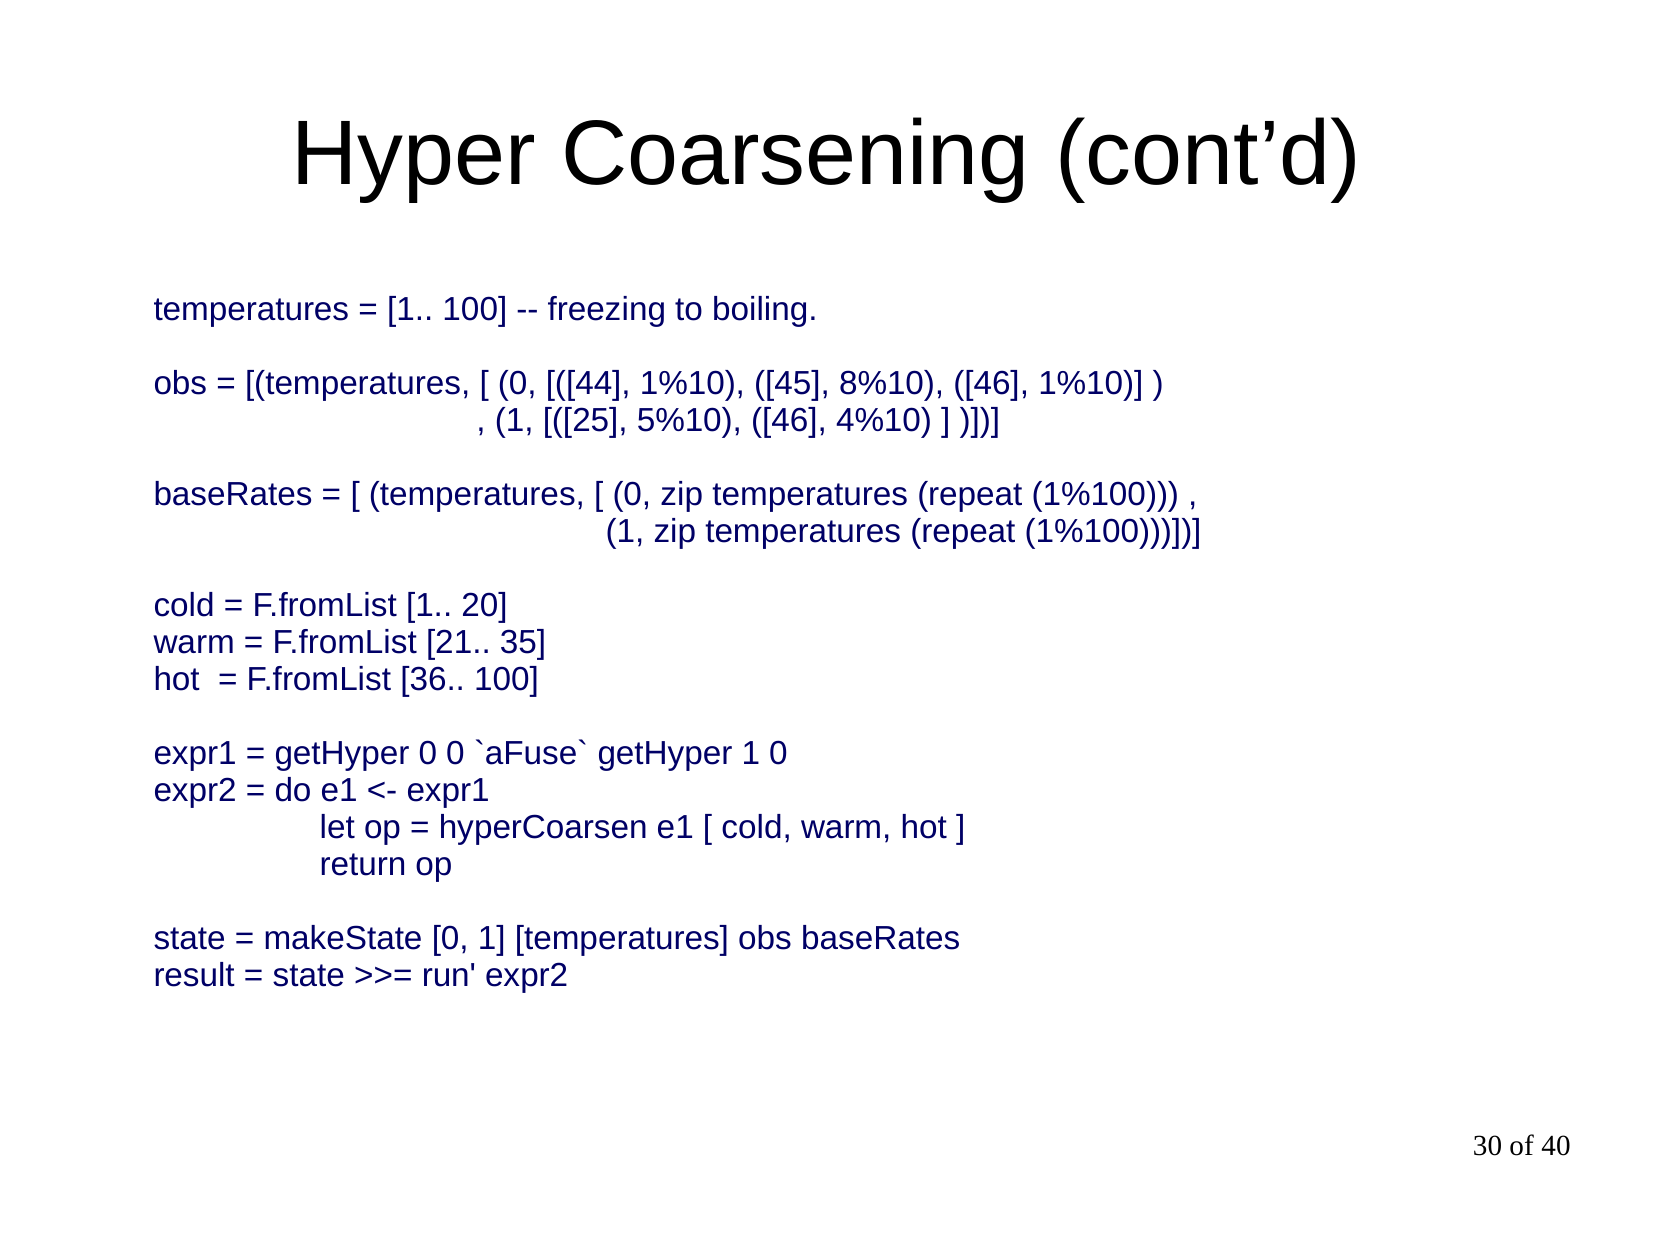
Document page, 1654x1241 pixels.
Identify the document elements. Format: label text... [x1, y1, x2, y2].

list temperatures = [1.. 100] -- freezing to boiling. obs = [(temperatures, [ (0, [([44], 1%10), ([45], 8%10), ([46], 1%10)] ) , (1, [([25], 5%10), ([46], 4%10) ] )])] baseRates = [ (temperatures, [ (0, zip temperatures (repeat (1%100))) , (1, zip temperatures (repeat (1%100)))])] cold = F.fromList [1.. 20] warm = F.fromList [21.. 35] hot = F.fromList [36.. 100] expr1 = getHyper 0 0 `aFuse` getHyper 1 0 expr2 = do e1 <- expr1 let op = hyperCoarsen e1 [ cold, warm, hot ] return op state = makeState [0, 1] [temperatures] obs baseRates result = state >>= run' expr2 [82, 290, 1571, 1010]
title Hyper Coarsening (cont’d) [82, 49, 1571, 257]
